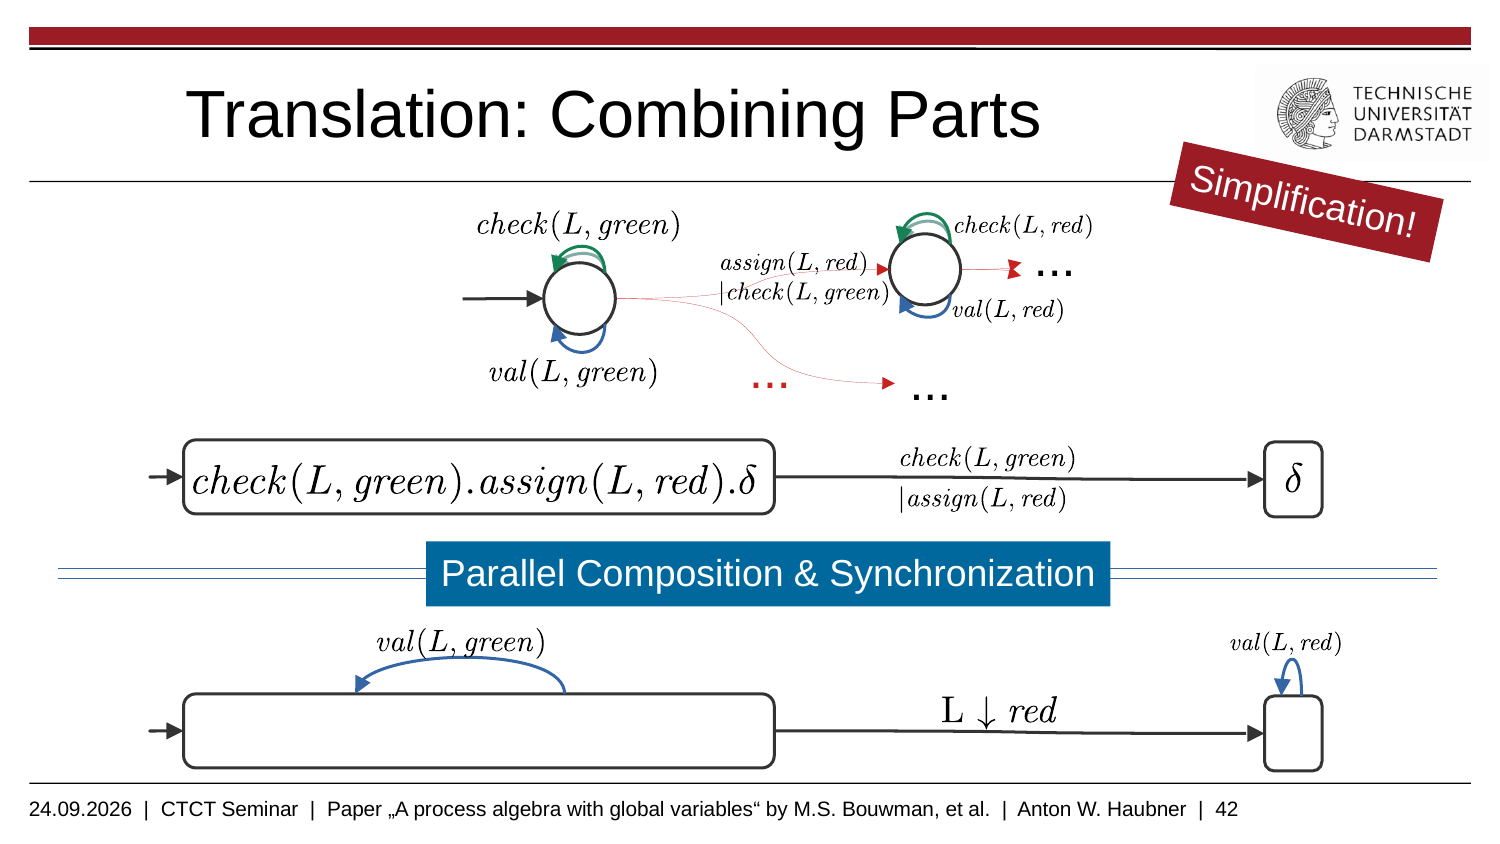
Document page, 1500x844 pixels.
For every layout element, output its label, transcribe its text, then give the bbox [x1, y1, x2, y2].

text_box [943, 494, 950, 507]
text_box [1056, 298, 1063, 324]
text_box [826, 258, 845, 271]
text_box [795, 282, 811, 300]
text_box [994, 300, 1010, 317]
title Translation: Combining Parts [29, 63, 1199, 167]
text_box [671, 210, 679, 242]
text_box [760, 258, 786, 275]
text_box [451, 647, 455, 658]
text_box [407, 629, 414, 652]
text_box ... [894, 348, 967, 419]
text_box [425, 475, 447, 494]
text_box [585, 230, 590, 240]
text_box [900, 454, 911, 467]
text_box [952, 305, 963, 318]
text_box [649, 357, 657, 389]
text_box [546, 475, 565, 503]
text_box [981, 486, 988, 514]
text_box [989, 215, 1011, 234]
text_box [630, 367, 646, 382]
text_box [1074, 215, 1083, 223]
text_box [965, 445, 972, 473]
text_box [977, 696, 996, 730]
text_box [336, 489, 342, 502]
text_box [1271, 633, 1287, 651]
text_box [721, 258, 742, 271]
text_box [517, 637, 534, 652]
text_box [418, 627, 426, 659]
text_box [788, 251, 795, 277]
text_box [613, 219, 638, 235]
text_box [353, 475, 372, 503]
text_box [964, 299, 983, 318]
text_box [1009, 705, 1038, 723]
text_box [921, 494, 931, 507]
text_box [1242, 632, 1261, 651]
text_box [250, 475, 266, 494]
text_box [797, 252, 813, 270]
text_box [1300, 632, 1333, 651]
text_box Parallel Composition & Synchronization [426, 541, 1111, 607]
text_box [846, 252, 858, 271]
text_box [1014, 214, 1021, 239]
picture [1255, 65, 1490, 162]
text_box [1039, 696, 1057, 723]
text_box [912, 447, 925, 467]
text_box [672, 475, 688, 494]
text_box [552, 210, 560, 242]
text_box [507, 219, 532, 235]
text_box [477, 219, 489, 235]
text_box [531, 357, 539, 389]
text_box [563, 377, 568, 387]
text_box [738, 282, 750, 300]
text_box [932, 494, 942, 507]
text_box [762, 282, 784, 300]
text_box [464, 637, 478, 658]
text_box [950, 494, 978, 512]
text_box [882, 280, 889, 306]
text_box [450, 462, 461, 504]
text_box ... [734, 336, 807, 407]
text_box [1085, 214, 1092, 231]
text_box [1018, 454, 1050, 467]
text_box [990, 487, 1007, 507]
text_box [490, 212, 506, 235]
text_box [985, 298, 992, 324]
text_box [534, 475, 545, 495]
text_box [591, 367, 628, 382]
text_box [536, 627, 544, 659]
text_box [1051, 454, 1066, 467]
text_box [836, 288, 866, 300]
text_box [743, 258, 752, 271]
text_box [500, 475, 515, 494]
text_box [292, 462, 303, 504]
text_box [566, 475, 588, 494]
text_box [576, 367, 590, 388]
text_box [517, 475, 532, 494]
text_box [593, 462, 604, 504]
text_box [373, 475, 391, 494]
text_box [306, 465, 332, 494]
text_box [823, 288, 835, 305]
text_box [504, 637, 516, 652]
text_box [979, 221, 988, 233]
text_box [1334, 631, 1341, 657]
text_box [1004, 454, 1017, 472]
text_box [727, 288, 737, 300]
text_box [376, 637, 390, 652]
text_box [391, 637, 406, 652]
text_box [1067, 445, 1075, 473]
text_box Simplification! [1169, 141, 1444, 263]
text_box [908, 494, 920, 507]
text_box [193, 475, 209, 494]
text_box [926, 454, 948, 467]
text_box [637, 489, 643, 502]
text_box [753, 258, 760, 271]
text_box [489, 367, 503, 382]
text_box [954, 221, 964, 233]
text_box [689, 465, 708, 495]
text_box [541, 360, 560, 382]
text_box [1023, 299, 1055, 318]
text_box ... [1019, 223, 1091, 295]
text_box [598, 219, 612, 241]
text_box [533, 212, 548, 235]
text_box [1285, 462, 1303, 493]
text_box [480, 475, 499, 494]
text_box [210, 465, 230, 495]
text_box [1021, 487, 1056, 507]
text_box [860, 251, 866, 277]
text_box [752, 288, 761, 300]
text_box [942, 696, 963, 723]
text_box [562, 212, 582, 234]
text_box [974, 447, 991, 466]
text_box [428, 630, 448, 652]
text_box [787, 280, 794, 306]
text_box [638, 219, 651, 235]
text_box [1026, 215, 1035, 223]
text_box [1058, 486, 1066, 514]
text_box [652, 219, 669, 235]
text_box [504, 367, 518, 382]
text_box [1263, 631, 1270, 657]
text_box [739, 464, 757, 495]
text_box [233, 475, 249, 494]
text_box [407, 475, 423, 494]
text_box [712, 462, 723, 504]
text_box [519, 359, 527, 382]
text_box [655, 475, 673, 494]
text_box [479, 637, 503, 652]
text_box [965, 215, 977, 234]
text_box [607, 465, 633, 494]
text_box [949, 447, 961, 467]
text_box [268, 465, 286, 495]
text_box [867, 288, 880, 300]
text_box [390, 475, 406, 494]
text_box [1230, 639, 1241, 651]
